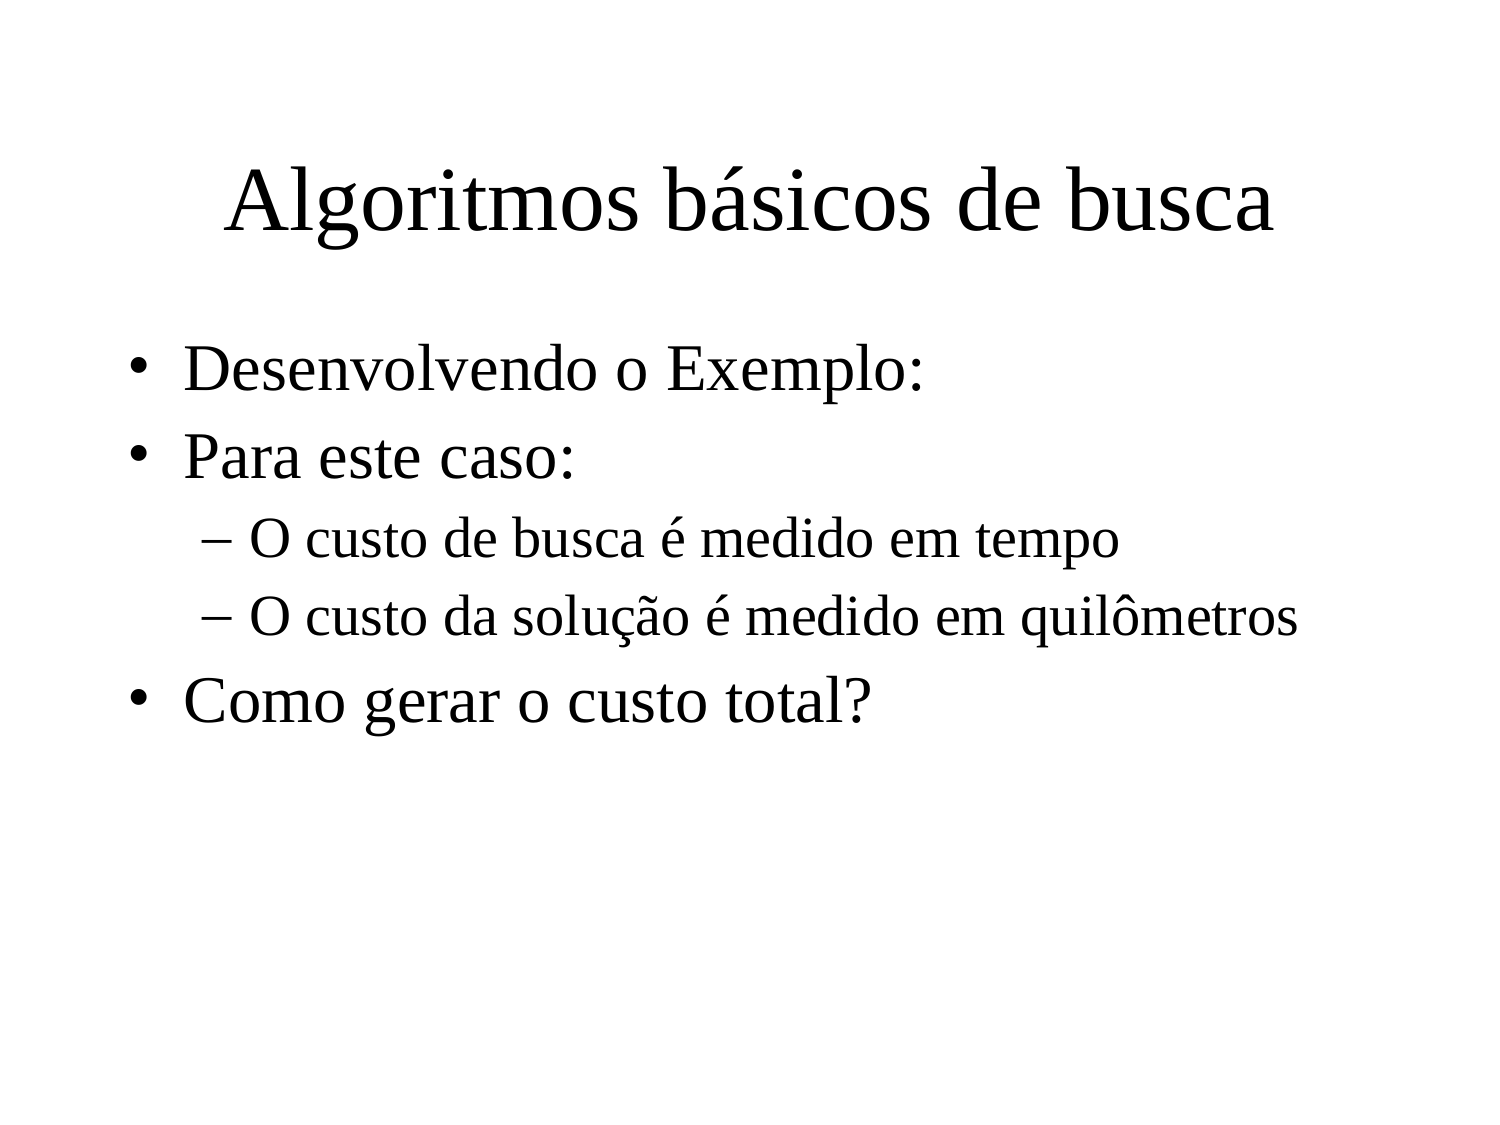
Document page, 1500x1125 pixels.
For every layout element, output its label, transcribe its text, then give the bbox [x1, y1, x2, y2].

list Desenvolvendo o Exemplo: Para este caso: O custo de busca é medido em tempo O custo da solução é medido em quilômetros Como gerar o custo total? [112, 324, 1388, 1001]
title Algoritmos básicos de busca [112, 99, 1388, 288]
